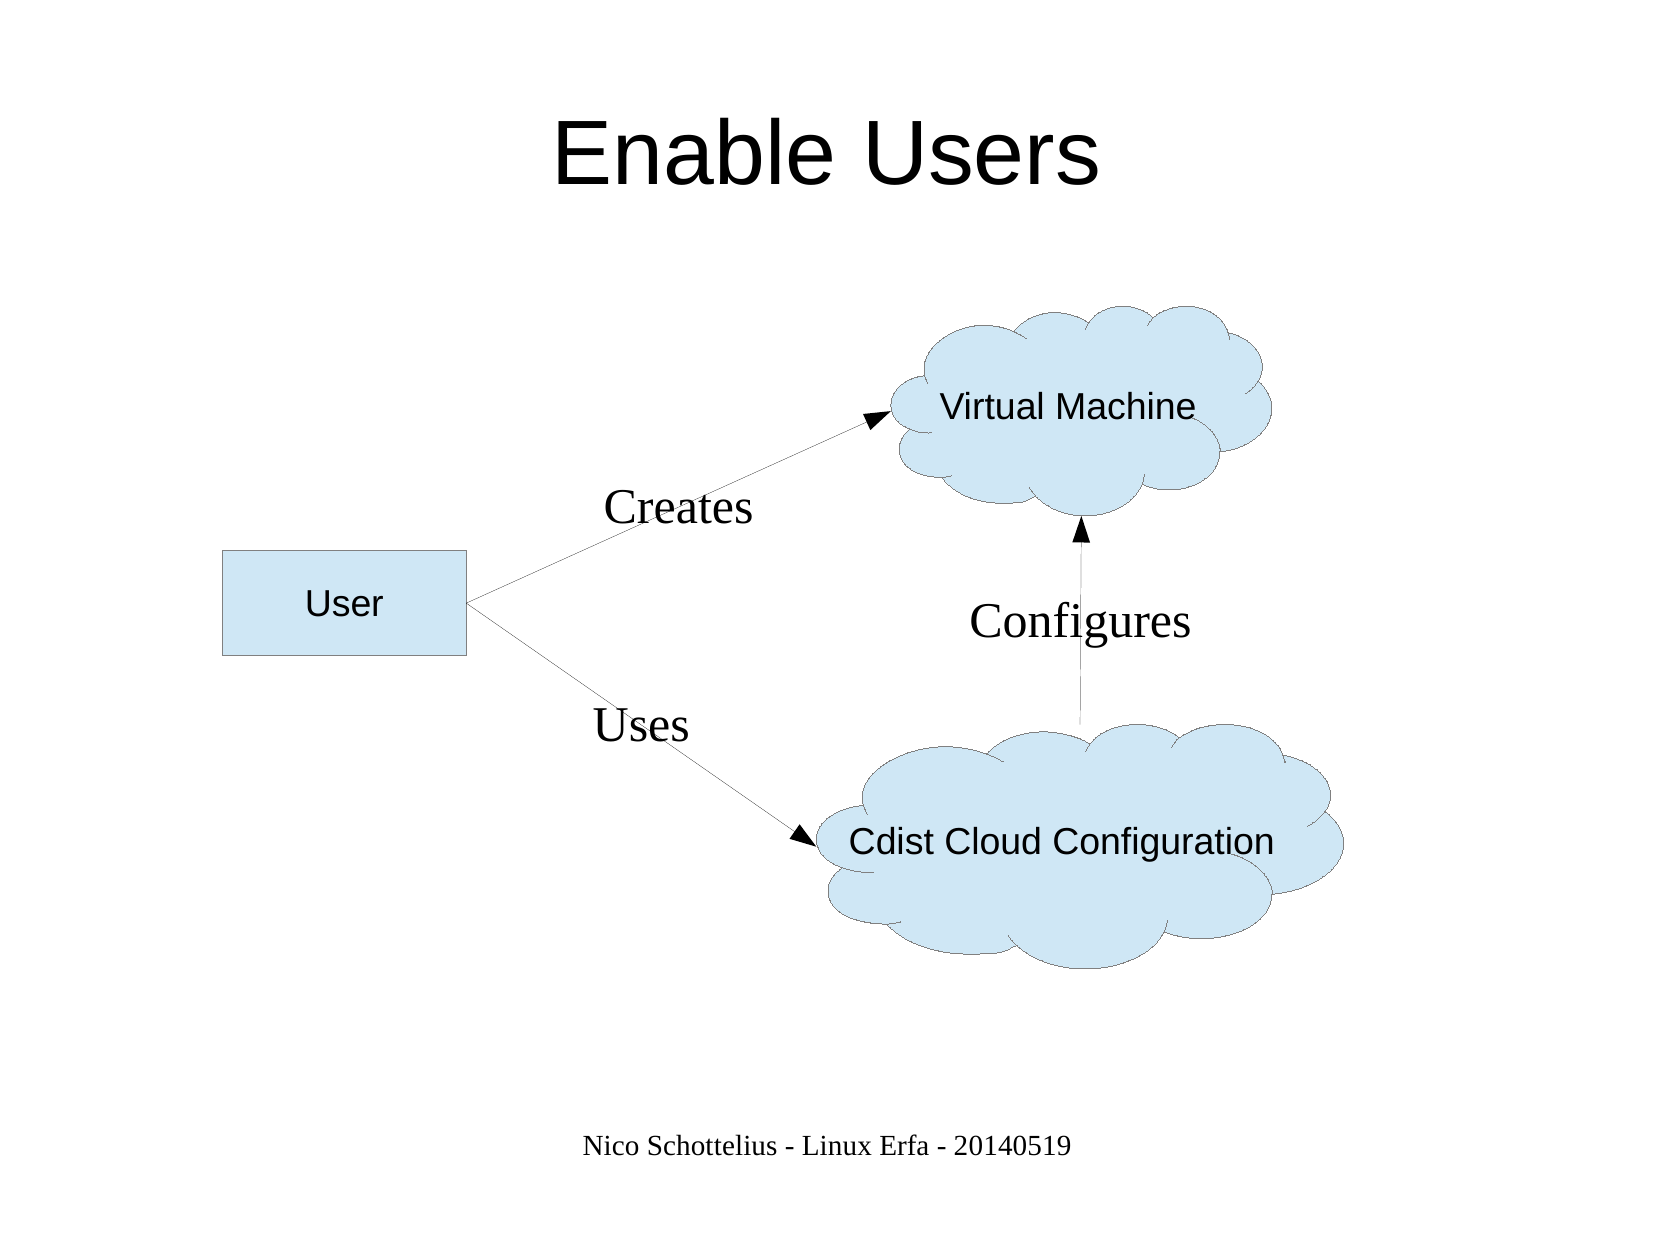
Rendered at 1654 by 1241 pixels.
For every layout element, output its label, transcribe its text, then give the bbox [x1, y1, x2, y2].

text_box Cdist Cloud Configuration [816, 724, 1344, 969]
text_box User [222, 550, 467, 656]
title Enable Users [82, 49, 1571, 257]
text_box Virtual Machine [890, 306, 1272, 516]
